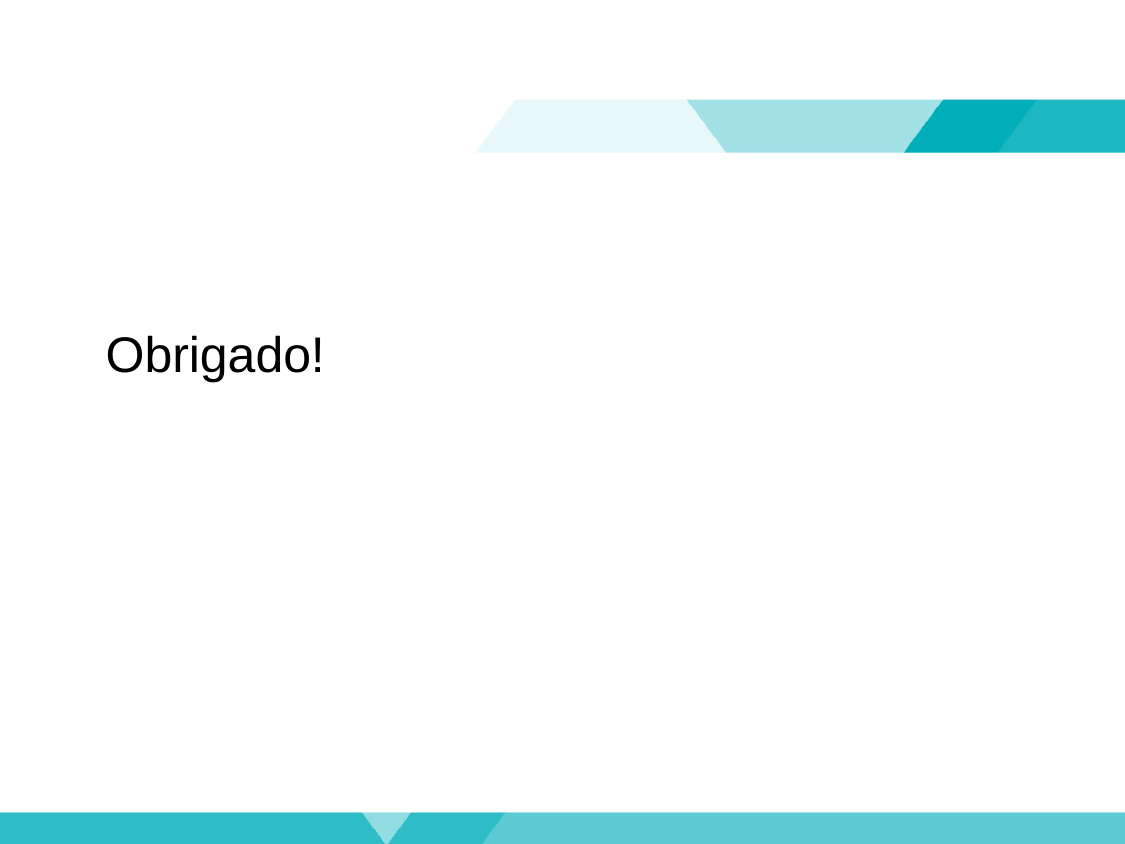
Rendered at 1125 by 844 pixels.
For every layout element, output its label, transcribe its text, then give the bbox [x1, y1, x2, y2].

text_box Obrigado! [90, 314, 1026, 390]
picture [0, 0, 1125, 844]
